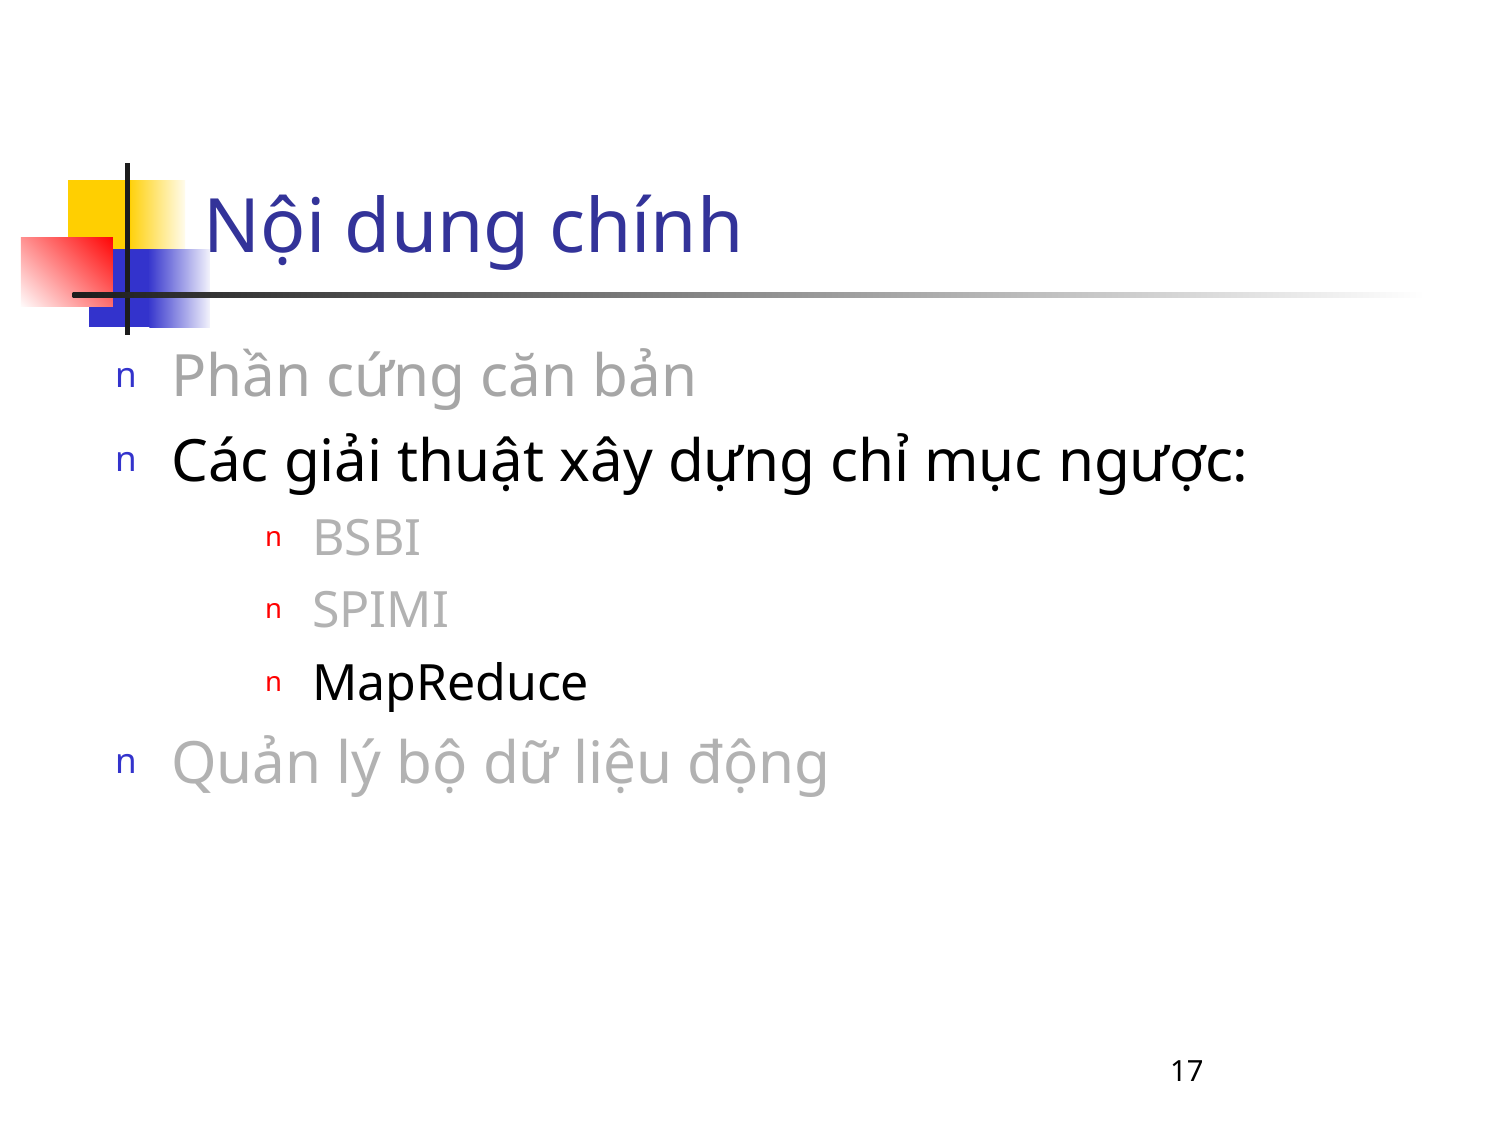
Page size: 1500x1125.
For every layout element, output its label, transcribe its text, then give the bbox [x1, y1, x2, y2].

text_box 17 [1155, 1024, 1468, 1100]
list Phần cứng căn bản Các giải thuật xây dựng chỉ mục ngược: BSBI SPIMI MapReduce Quản lý bộ dữ liệu động [100, 331, 1470, 1007]
title Nội dung chính [188, 35, 1468, 275]
